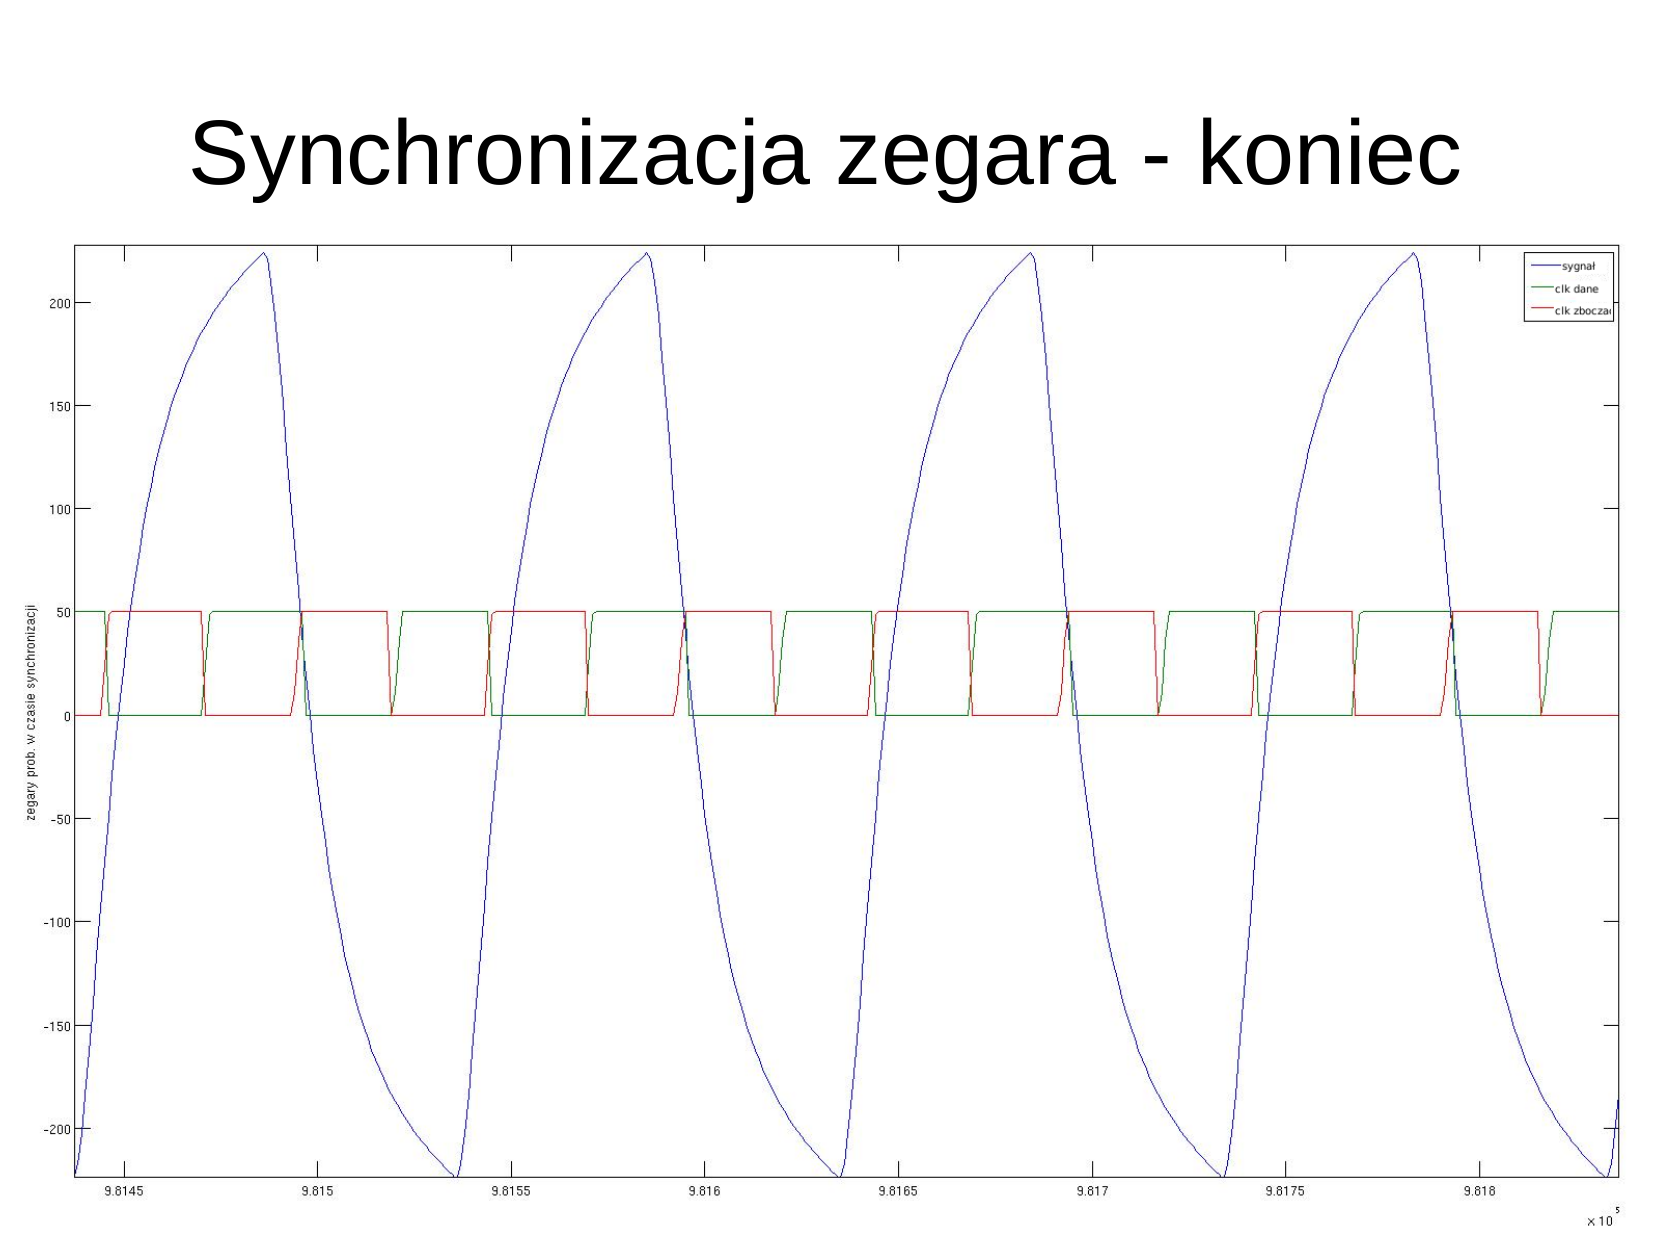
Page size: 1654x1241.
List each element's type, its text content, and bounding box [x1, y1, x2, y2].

title Synchronizacja zegara - koniec [82, 49, 1571, 224]
picture [15, 224, 1639, 1241]
